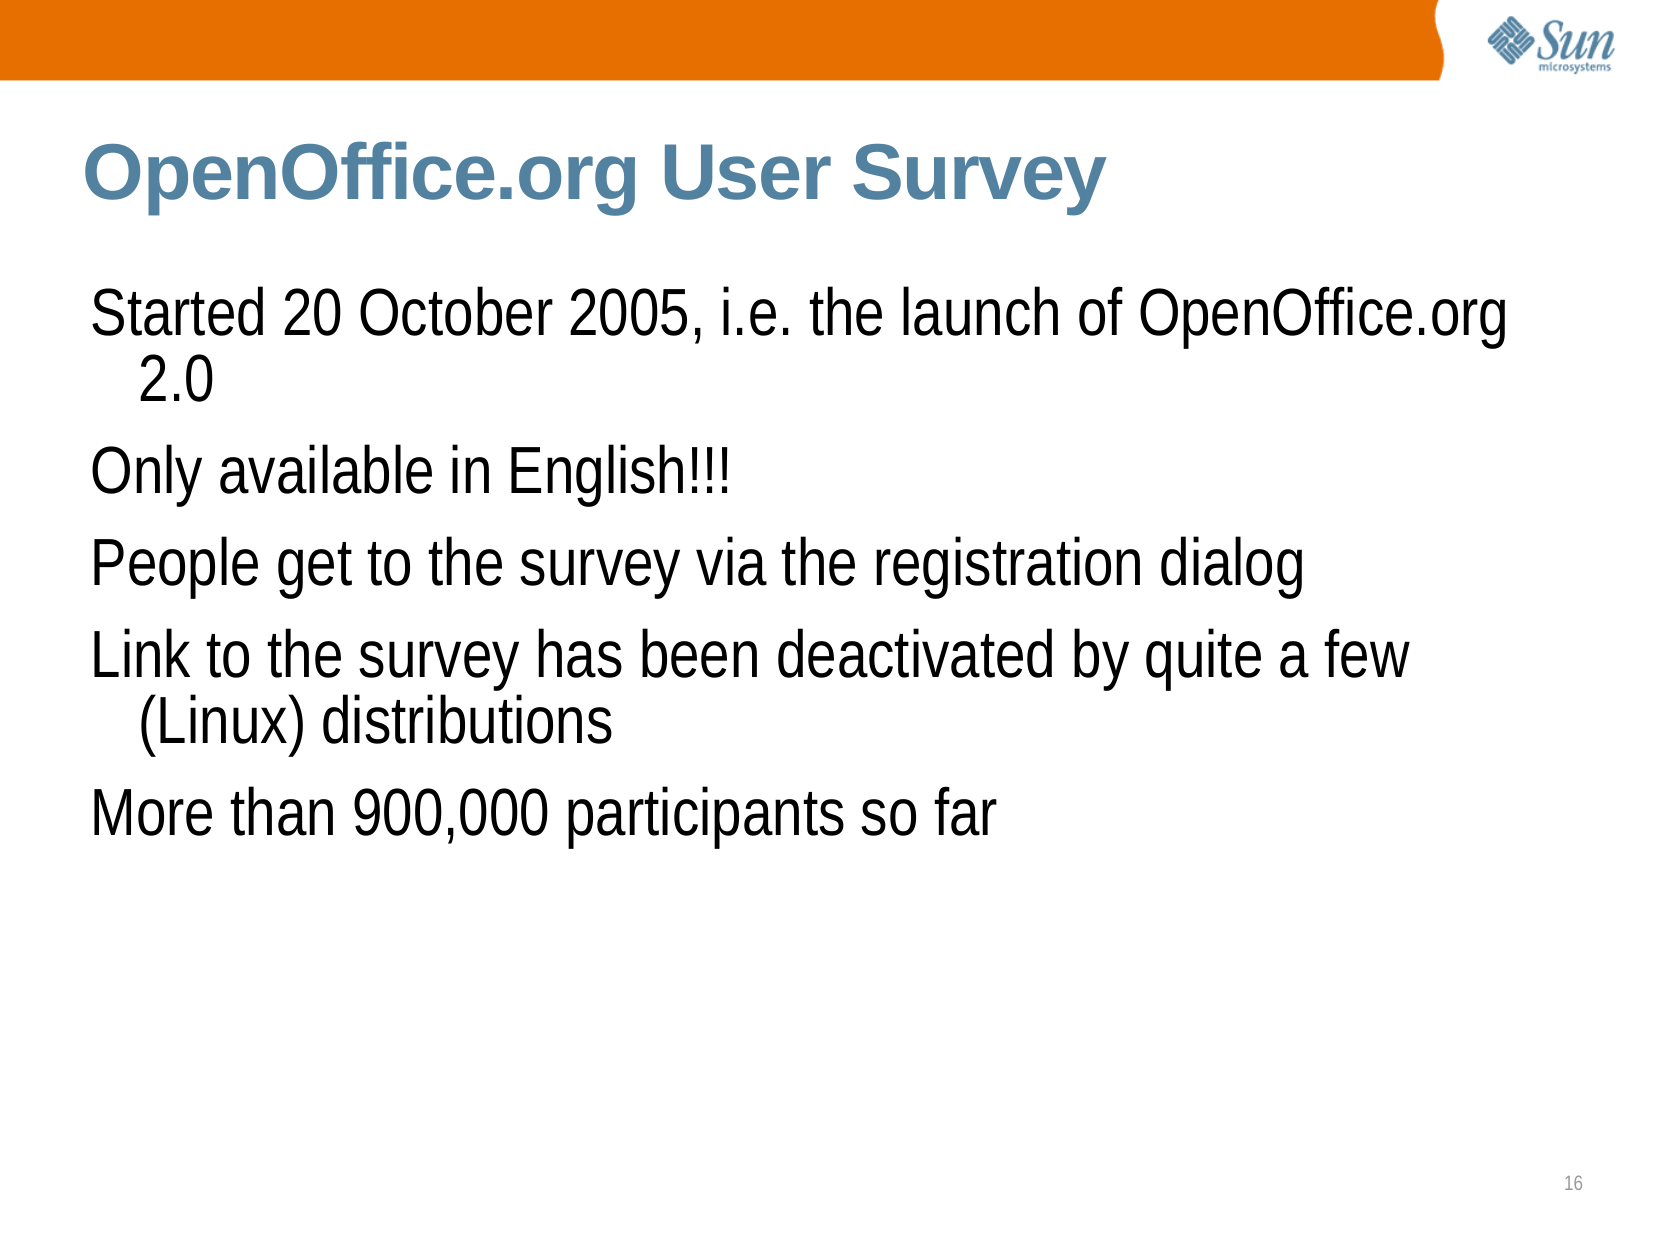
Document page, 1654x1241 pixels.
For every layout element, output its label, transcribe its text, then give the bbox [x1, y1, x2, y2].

list Started 20 October 2005, i.e. the launch of OpenOffice.org 2.0 Only available in English!!! People get to the survey via the registration dialog Link to the survey has been deactivated by quite a few (Linux) distributions More than 900,000 participants so far [71, 283, 1545, 1121]
title OpenOffice.org User Survey [82, 135, 1585, 251]
picture [0, 0, 1654, 83]
